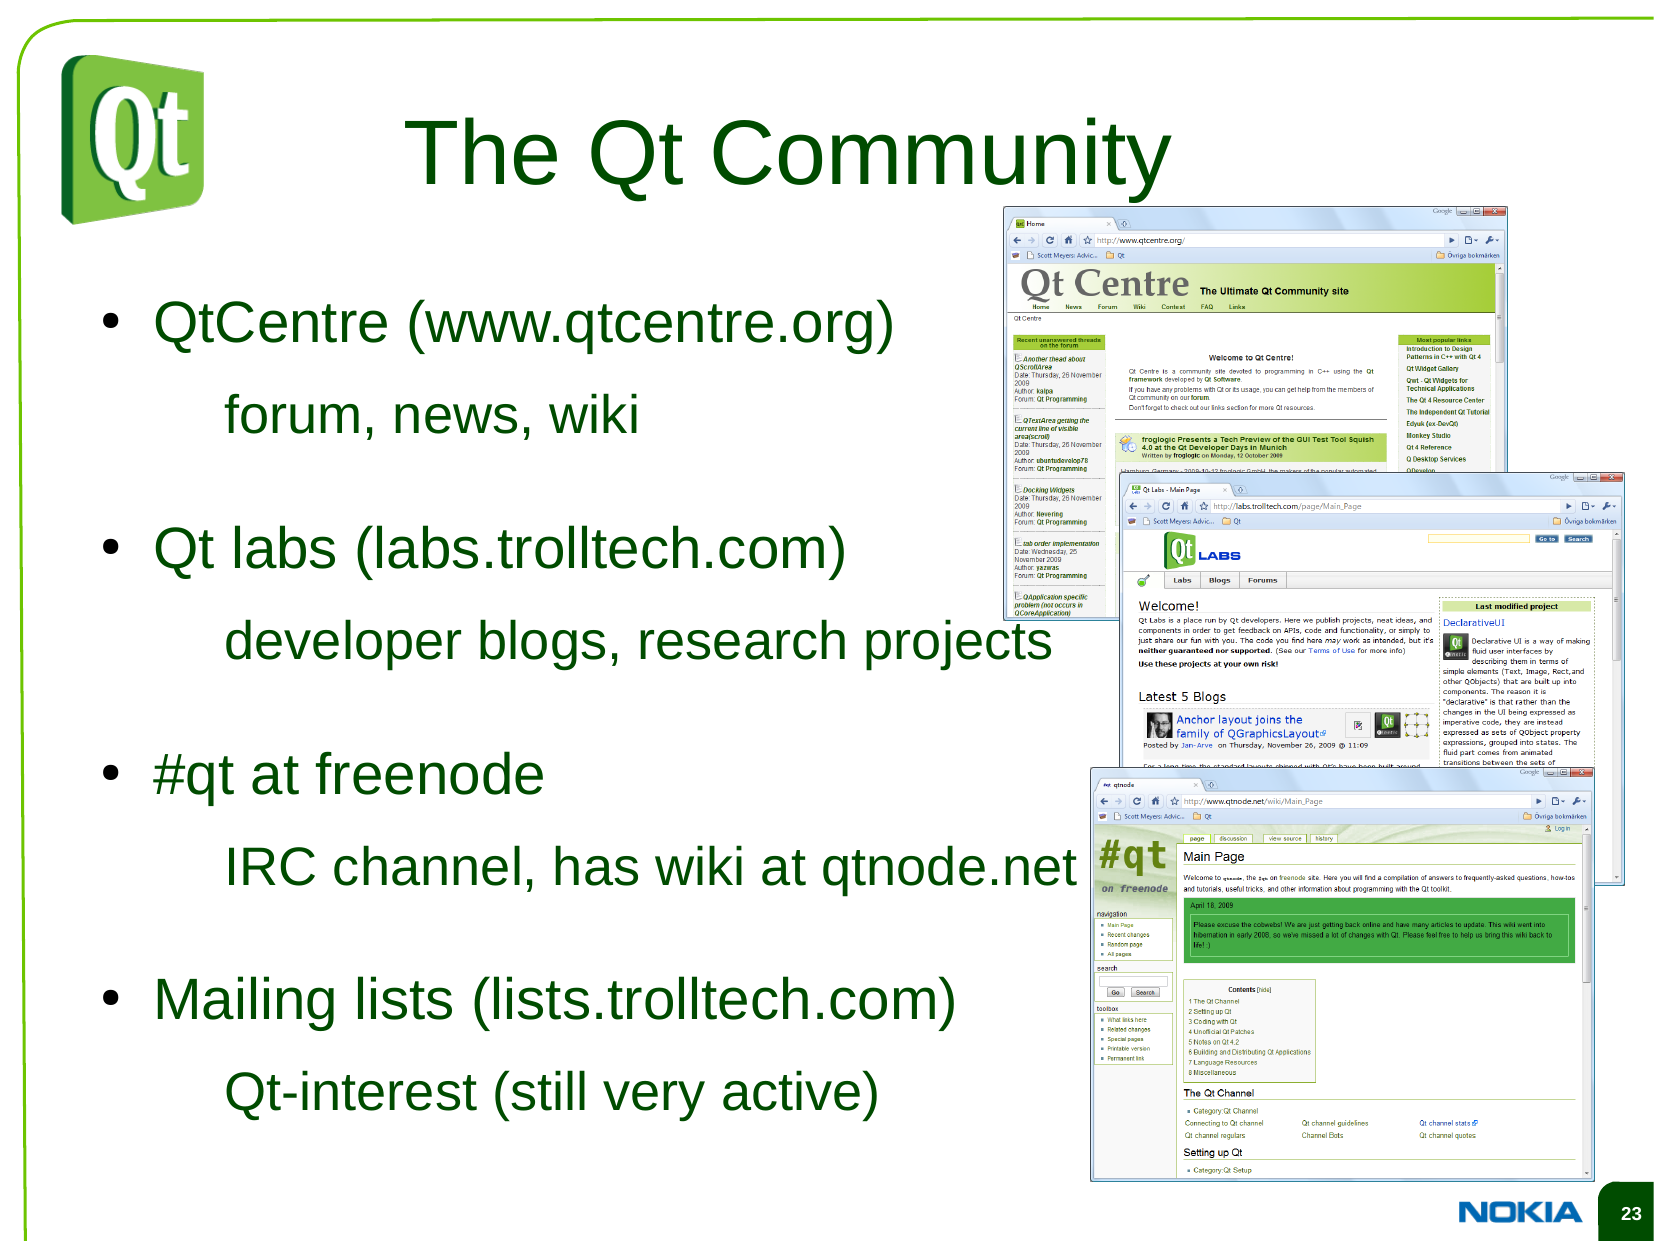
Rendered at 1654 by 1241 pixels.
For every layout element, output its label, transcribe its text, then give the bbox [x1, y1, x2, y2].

picture [1090, 472, 1625, 1182]
list QtCentre (www.qtcentre.org) forum, news, wiki Qt labs (labs.trolltech.com) developer blogs, research projects #qt at freenode IRC channel, has wiki at qtnode.net Mailing lists (lists.trolltech.com) Qt-interest (still very active) [82, 290, 1571, 1123]
title The Qt Community [251, 49, 1327, 257]
picture [1459, 1201, 1583, 1223]
picture [1003, 206, 1508, 290]
picture [61, 55, 204, 225]
